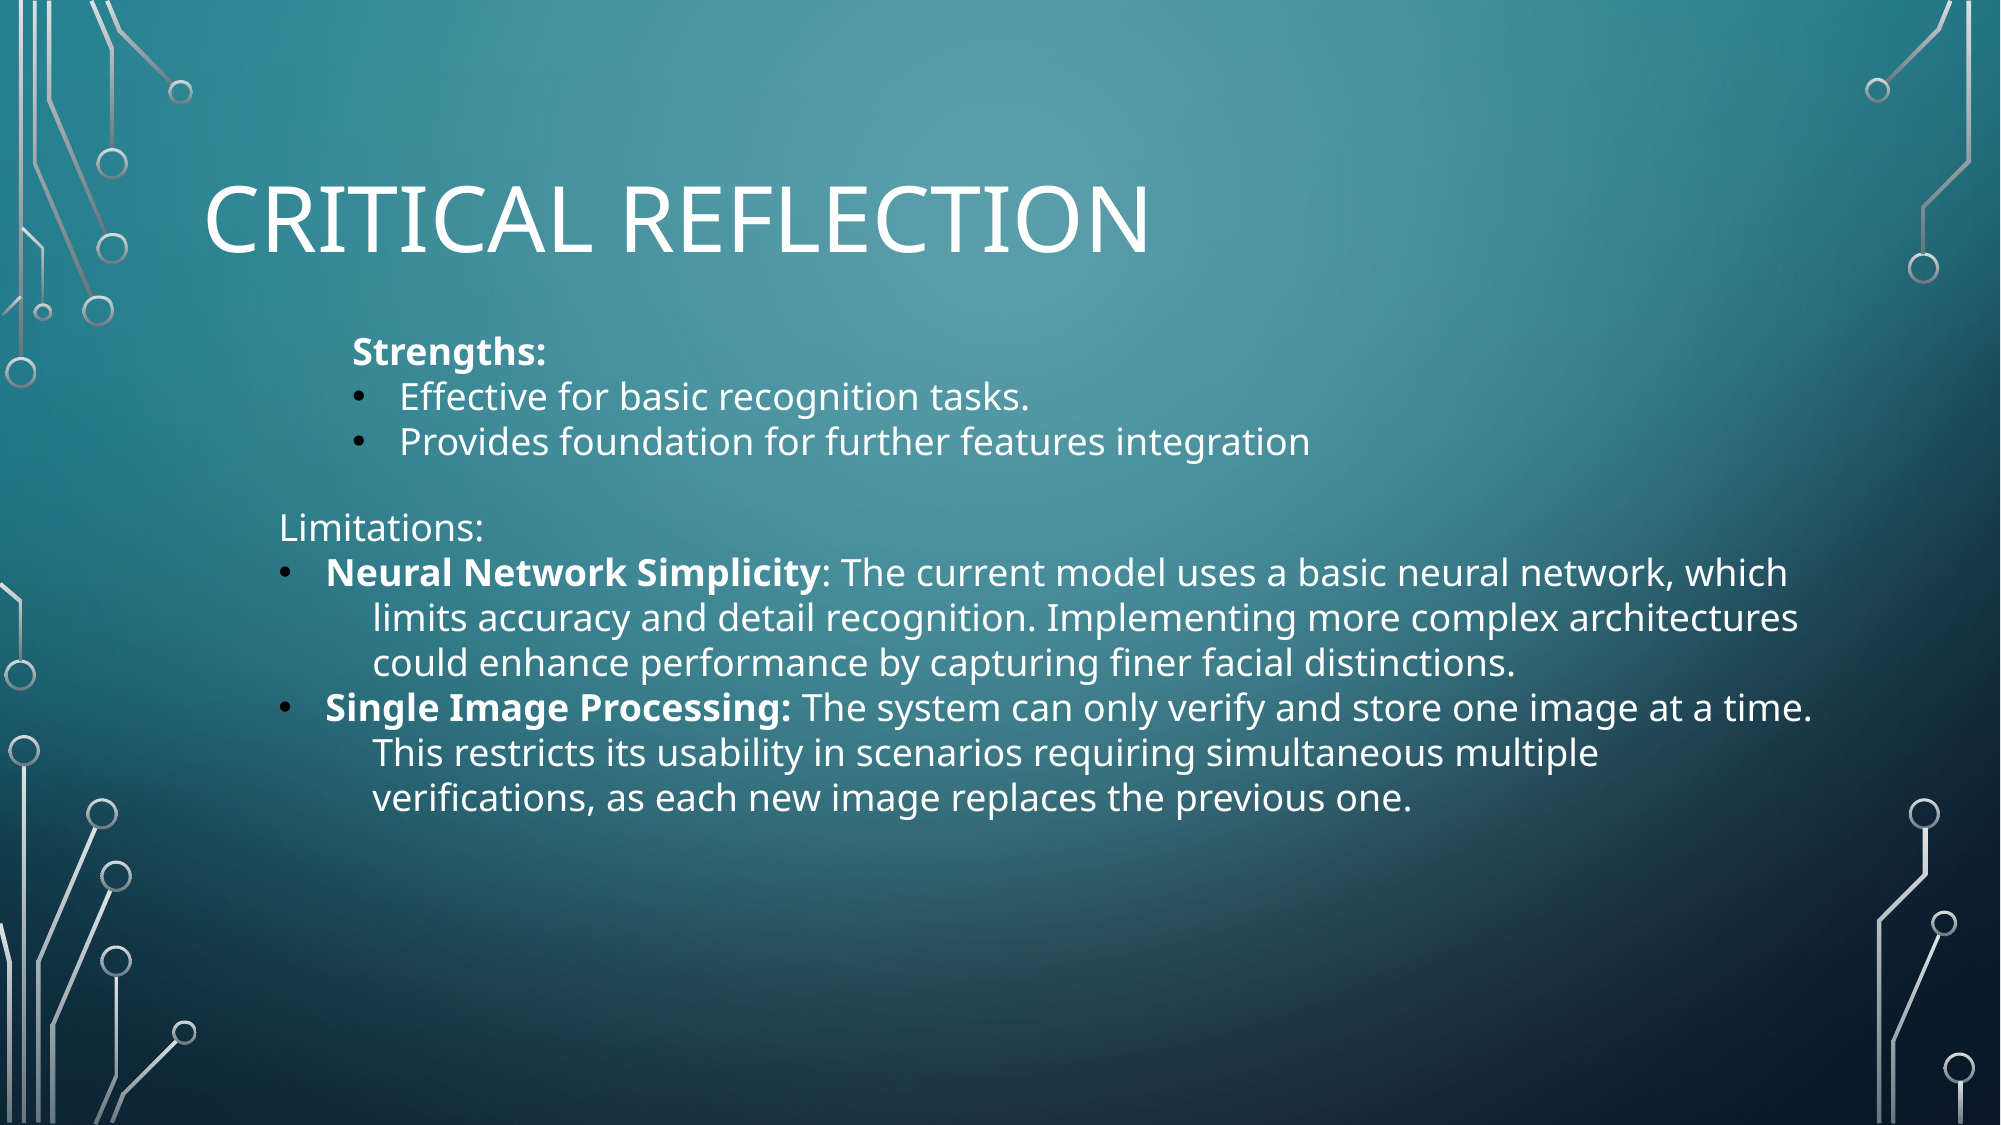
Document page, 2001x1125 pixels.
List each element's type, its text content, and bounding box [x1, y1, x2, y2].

text_box Limitations: Neural Network Simplicity: The current model uses a basic neural network, which limits accuracy and detail recognition. Implementing more complex architectures could enhance performance by capturing finer facial distinctions. Single Image Processing: The system can only verify and store one image at a time. This restricts its usability in scenarios requiring simultaneous multiple verifications, as each new image replaces the previous one. [263, 496, 1830, 830]
title Critical reflection [187, 101, 1813, 320]
text_box Strengths: Effective for basic recognition tasks. Provides foundation for further features integration [187, 320, 1869, 563]
